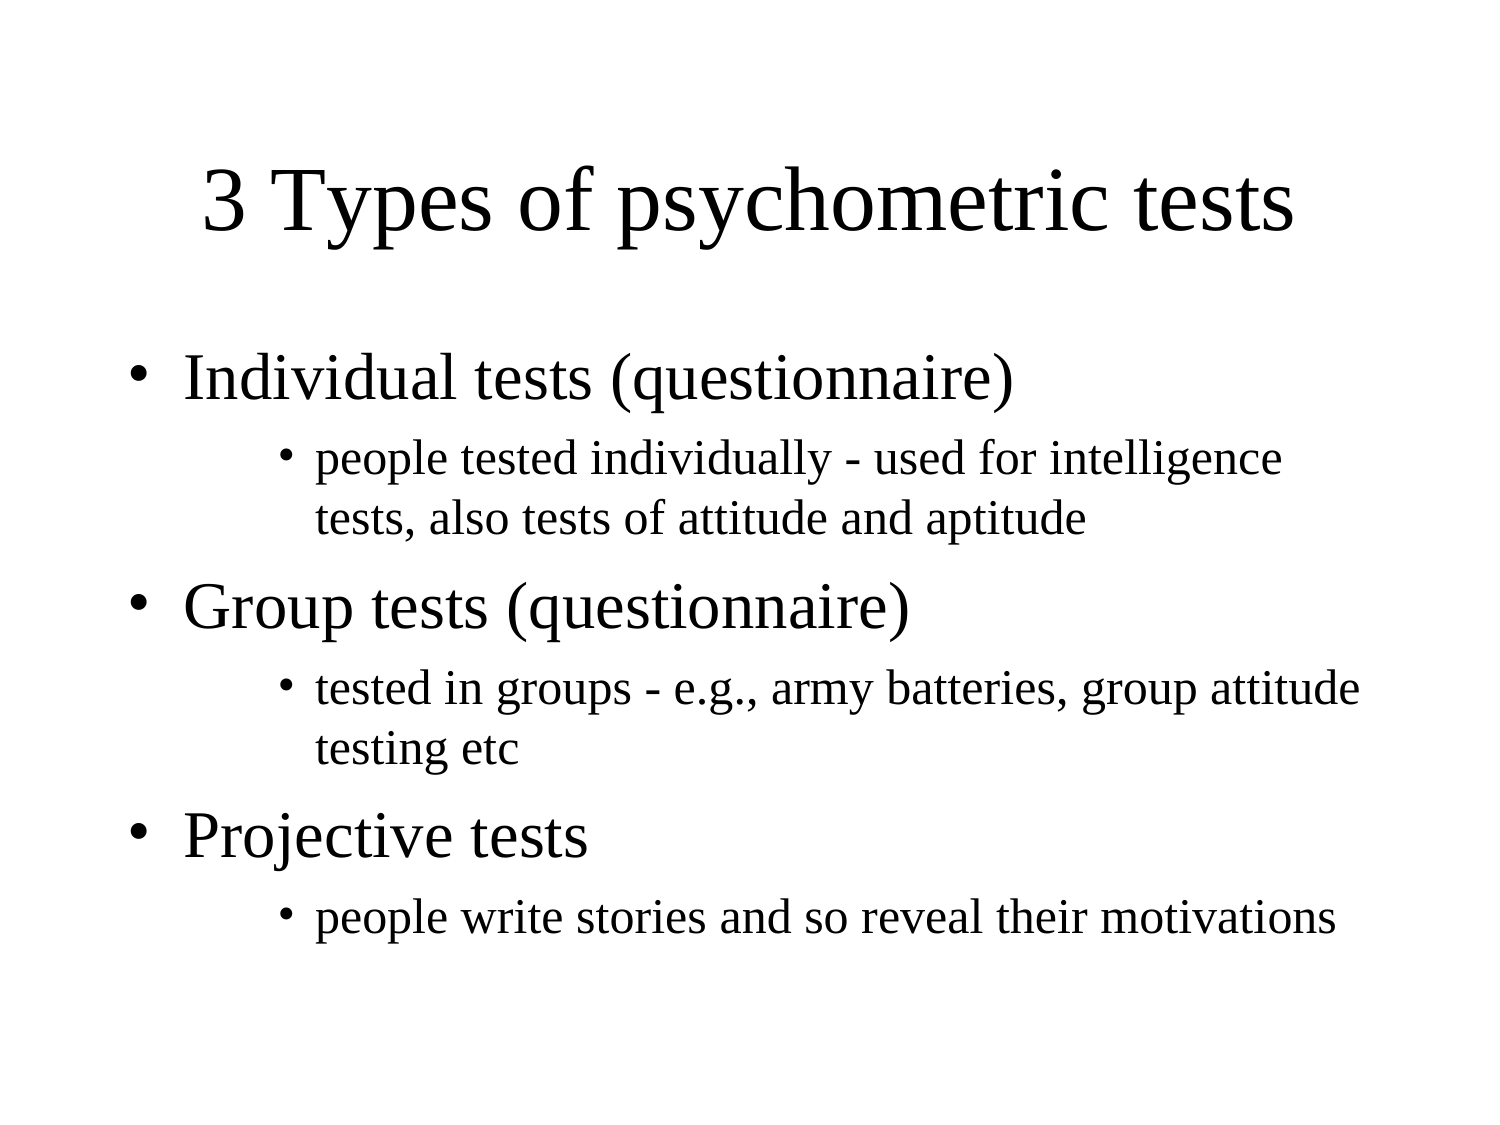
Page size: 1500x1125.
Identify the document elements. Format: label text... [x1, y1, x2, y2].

list Individual tests (questionnaire) people tested individually - used for intelligence tests, also tests of attitude and aptitude Group tests (questionnaire) tested in groups - e.g., army batteries, group attitude testing etc Projective tests people write stories and so reveal their motivations [112, 324, 1388, 1000]
title 3 Types of psychometric tests [112, 99, 1388, 288]
